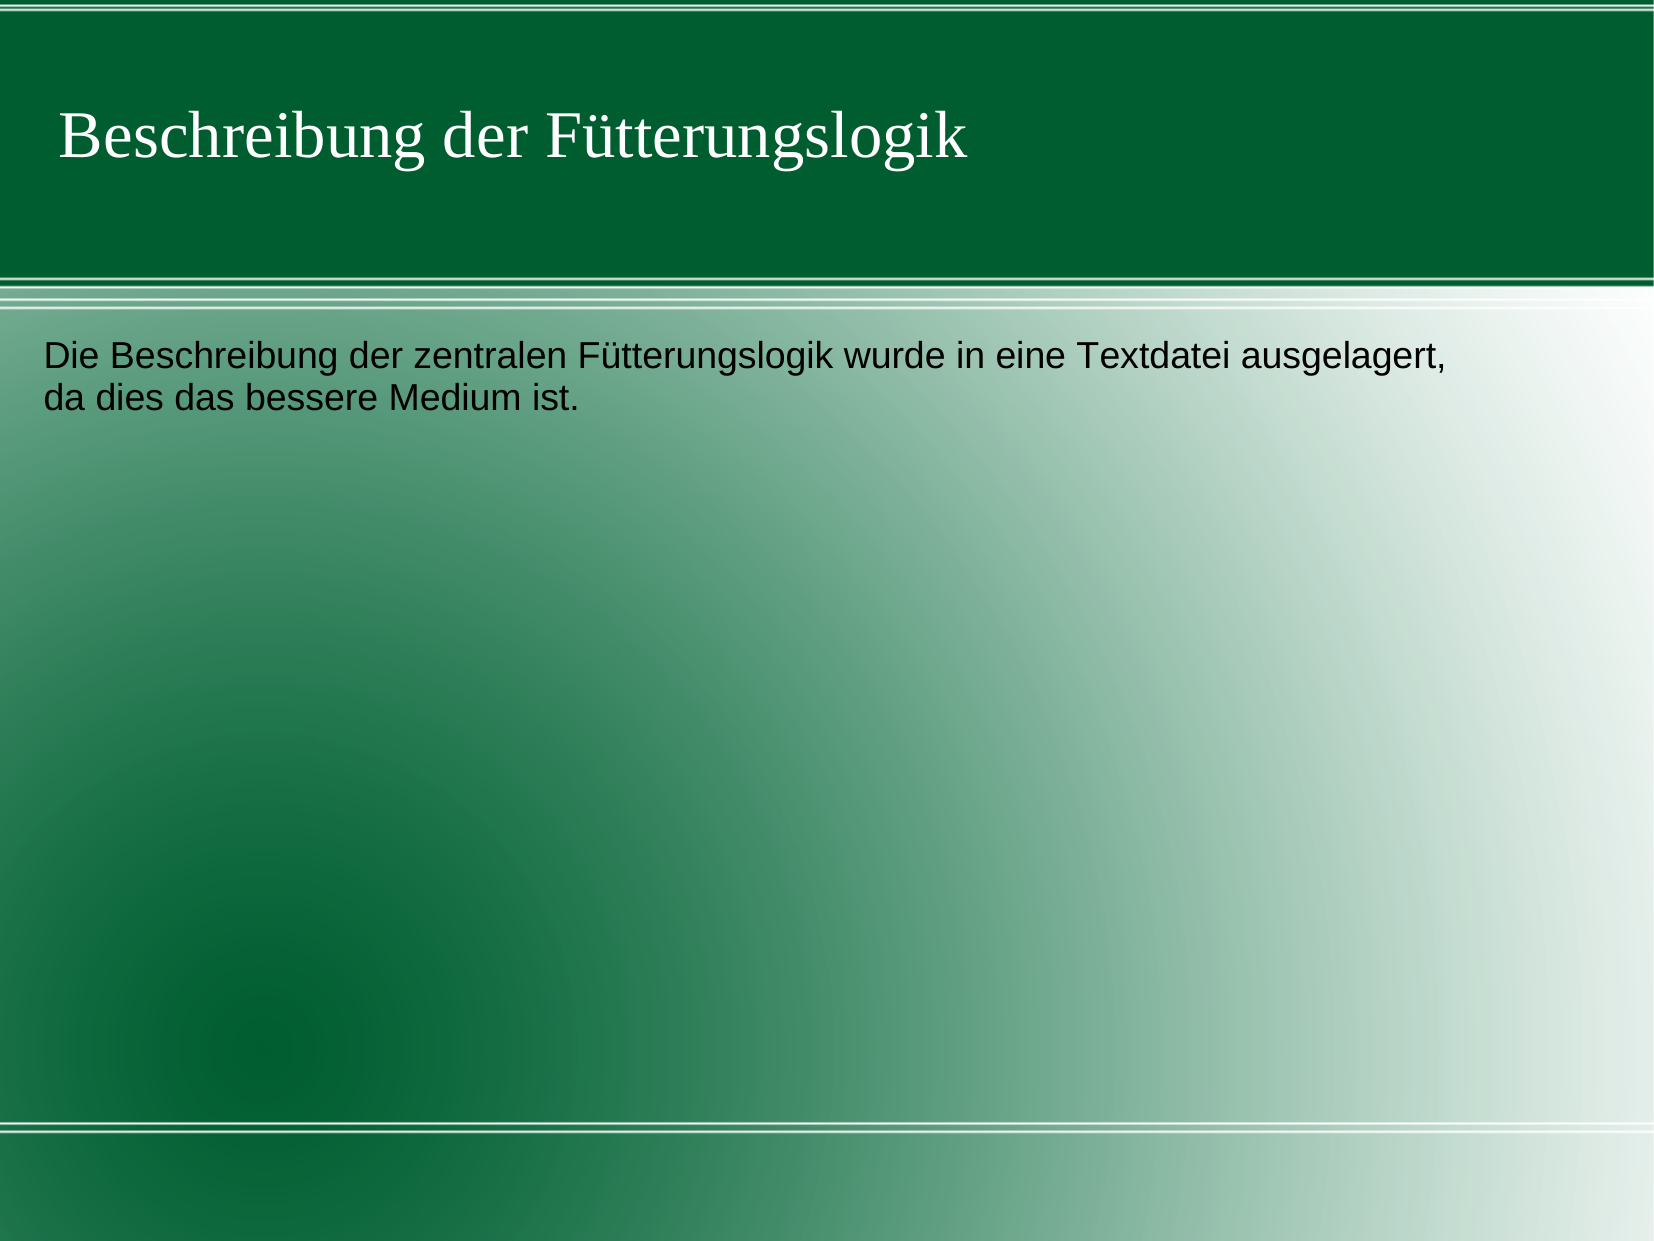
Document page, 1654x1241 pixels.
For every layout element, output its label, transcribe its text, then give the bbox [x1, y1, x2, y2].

text_box Die Beschreibung der zentralen Fütterungslogik wurde in eine Textdatei ausgelagert, da dies das bessere Medium ist. [28, 327, 1477, 637]
list Beschreibung der Fütterungslogik [59, 98, 1548, 276]
picture [0, 0, 1654, 1241]
